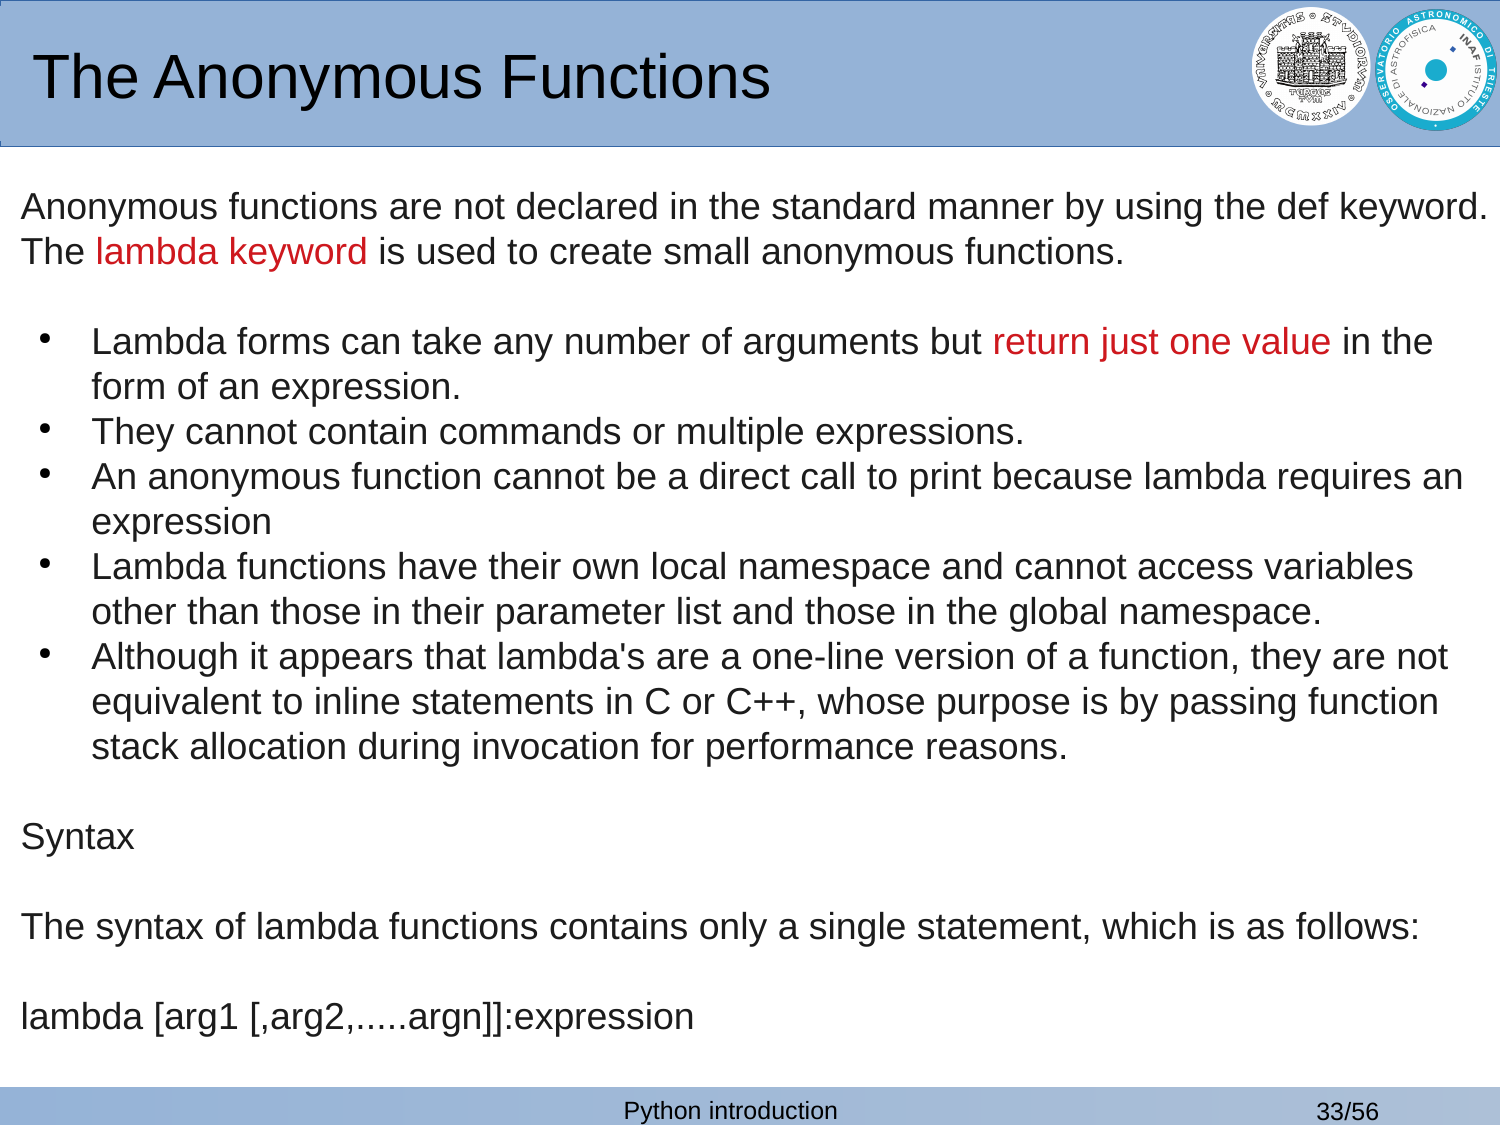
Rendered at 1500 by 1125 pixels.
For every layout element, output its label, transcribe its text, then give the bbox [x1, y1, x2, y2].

picture [1252, 0, 1500, 156]
text_box The Anonymous Functions [0, 5, 1243, 141]
list Anonymous functions are not declared in the standard manner by using the def keyword. The lambda keyword is used to create small anonymous functions. Lambda forms can take any number of arguments but return just one value in the form of an expression. They cannot contain commands or multiple expressions. An anonymous function cannot be a direct call to print because lambda requires an expression Lambda functions have their own local namespace and cannot access variables other than those in their parameter list and those in the global namespace. Although it appears that lambda's are a one-line version of a function, they are not equivalent to inline statements in C or C++, whose purpose is by passing function stack allocation during invocation for performance reasons. Syntax The syntax of lambda functions contains only a single statement, which is as follows: lambda [arg1 [,arg2,.....argn]]:expression [5, 174, 1500, 1111]
